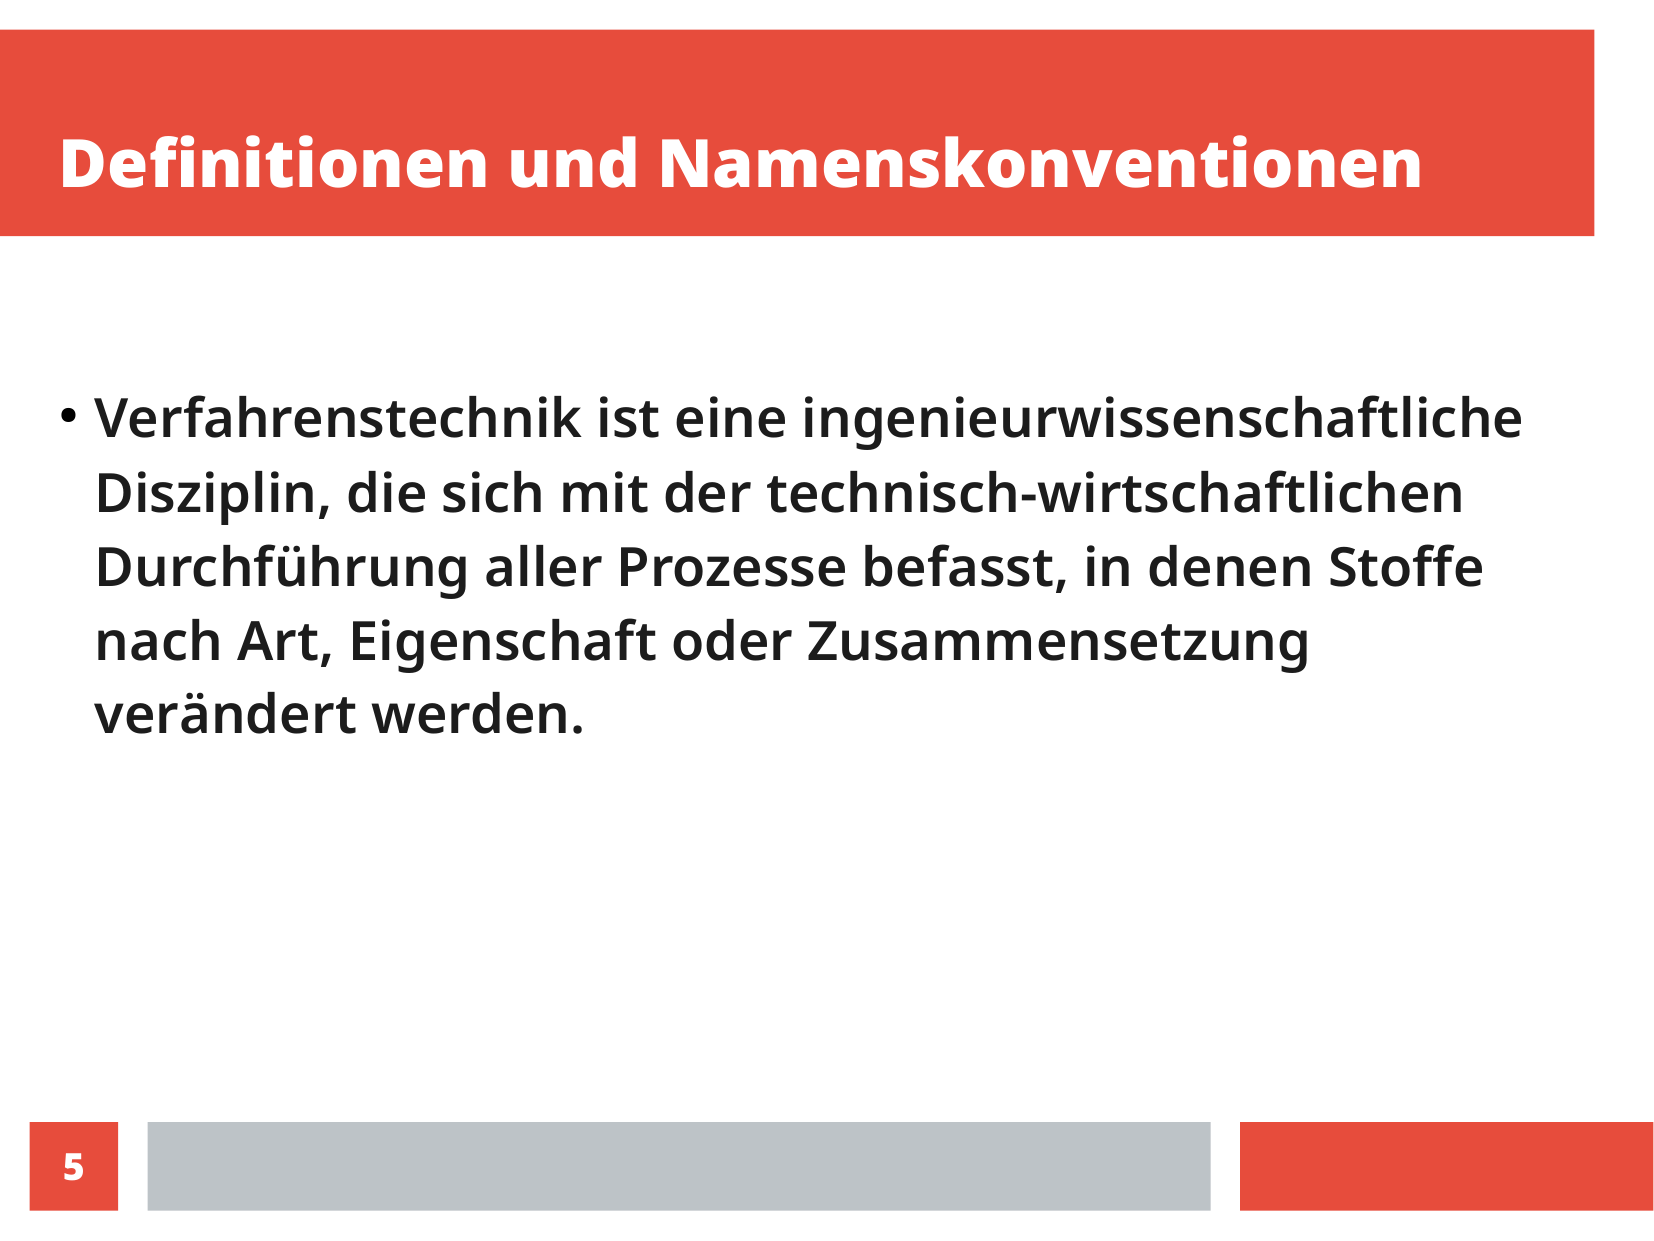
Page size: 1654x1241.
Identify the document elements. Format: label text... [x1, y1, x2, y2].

list Verfahrenstechnik ist eine ingenieurwissenschaftliche Disziplin, die sich mit der technisch-wirtschaftlichen Durchführung aller Prozesse befasst, in denen Stoffe nach Art, Eigenschaft oder Zusammensetzung verändert werden. [59, 282, 1565, 1050]
title Definitionen und Namenskonventionen [59, 59, 1595, 207]
